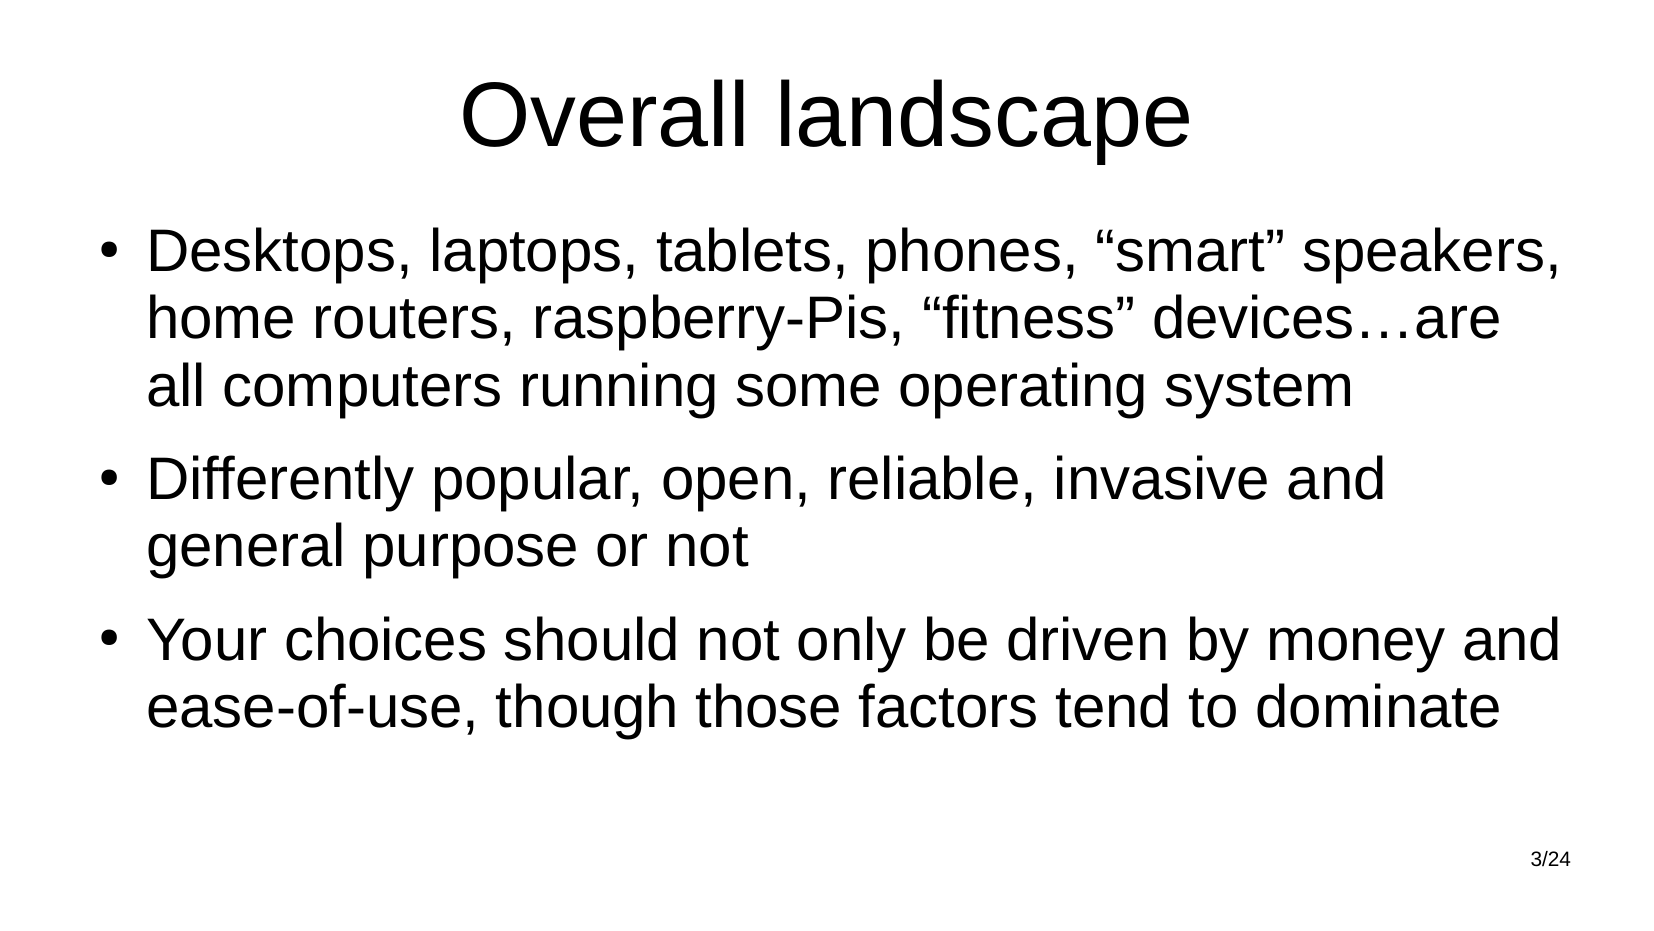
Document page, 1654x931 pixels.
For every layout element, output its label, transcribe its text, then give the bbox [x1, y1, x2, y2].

list Desktops, laptops, tablets, phones, “smart” speakers, home routers, raspberry-Pis, “fitness” devices…are all computers running some operating system Differently popular, open, reliable, invasive and general purpose or not Your choices should not only be driven by money and ease-of-use, though those factors tend to dominate [82, 217, 1571, 758]
title Overall landscape [82, 37, 1571, 193]
